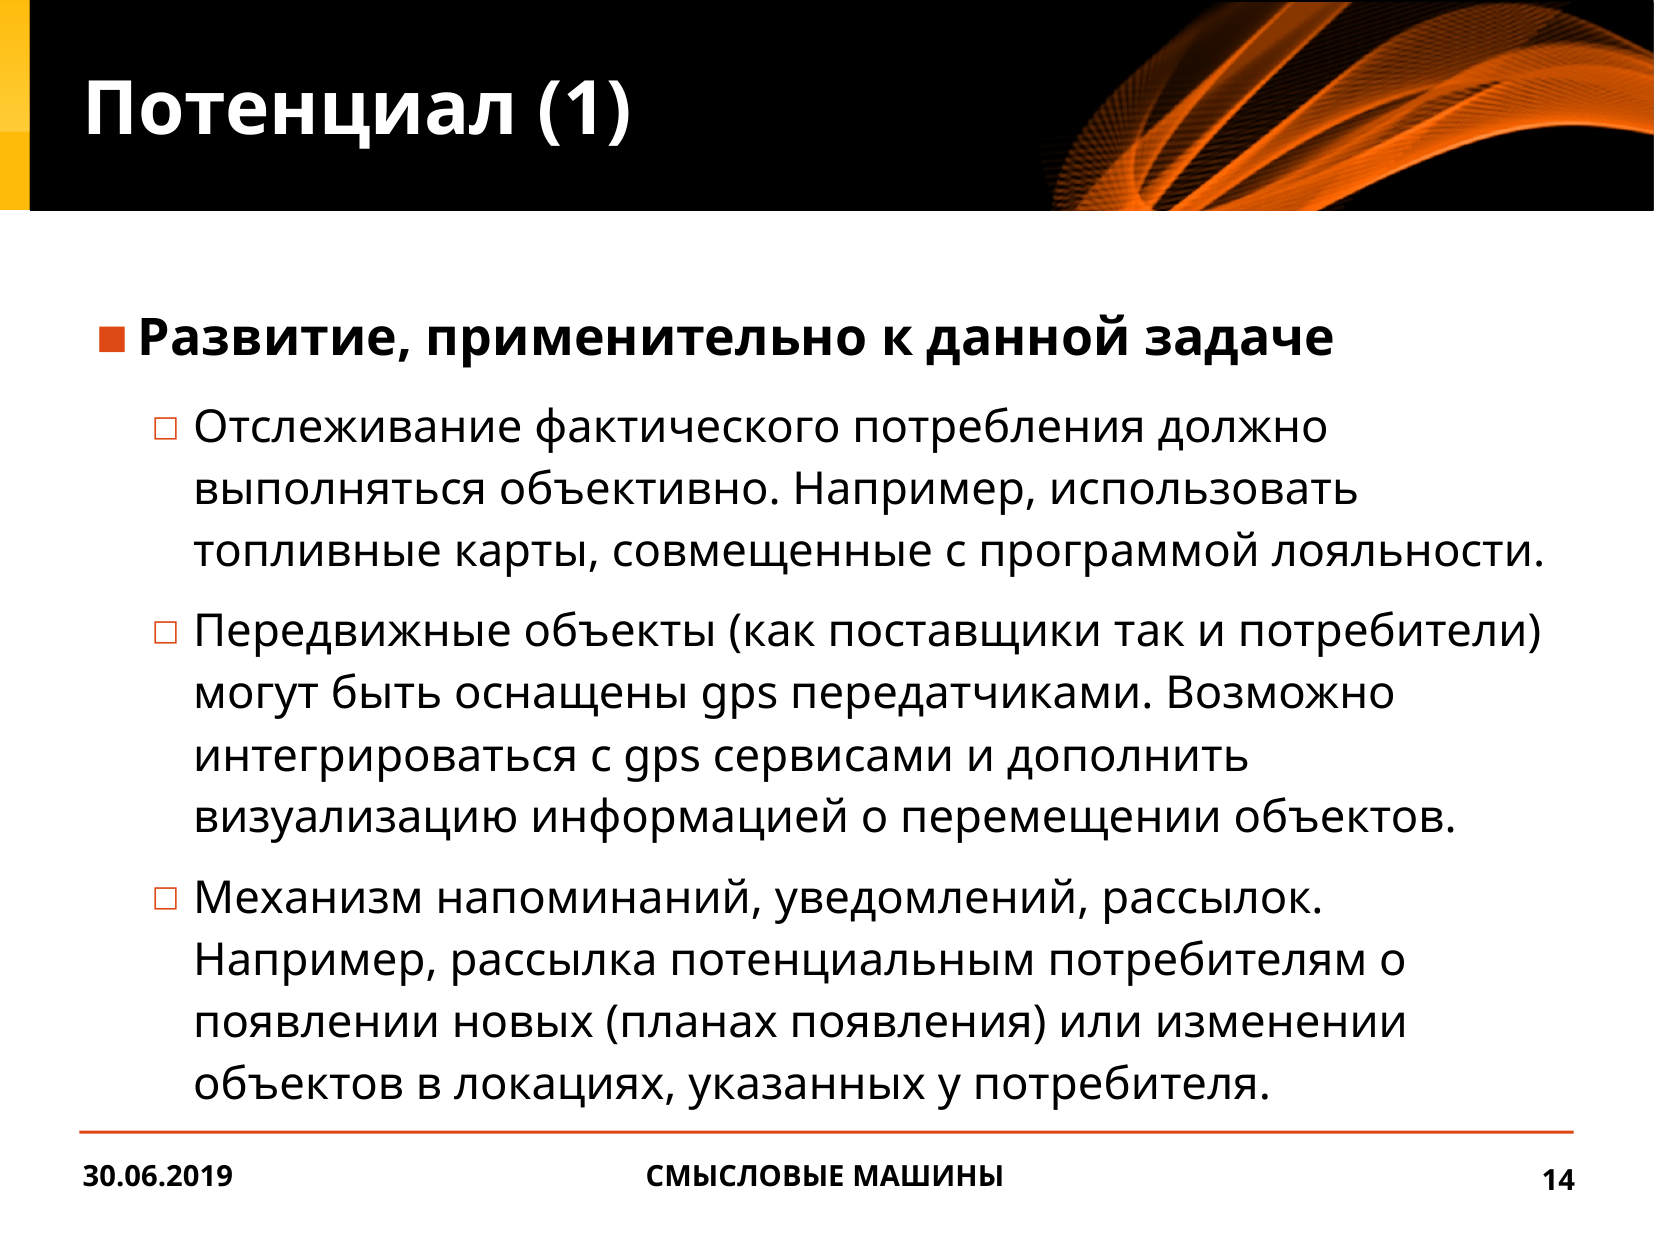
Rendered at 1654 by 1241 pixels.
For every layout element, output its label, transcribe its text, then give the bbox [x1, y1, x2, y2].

list Развитие, применительно к данной задаче Отслеживание фактического потребления должно выполняться объективно. Например, использовать топливные карты, совмещенные с программой лояльности. Передвижные объекты (как поставщики так и потребители) могут быть оснащены gps передатчиками. Возможно интегрироваться с gps сервисами и дополнить визуализацию информацией о перемещении объектов. Механизм напоминаний, уведомлений, рассылок. Например, рассылка потенциальным потребителям о появлении новых (планах появления) или изменении объектов в локациях, указанных у потребителя. [82, 300, 1576, 1126]
picture [0, 0, 1654, 211]
title Потенциал (1) [82, 1, 1576, 209]
